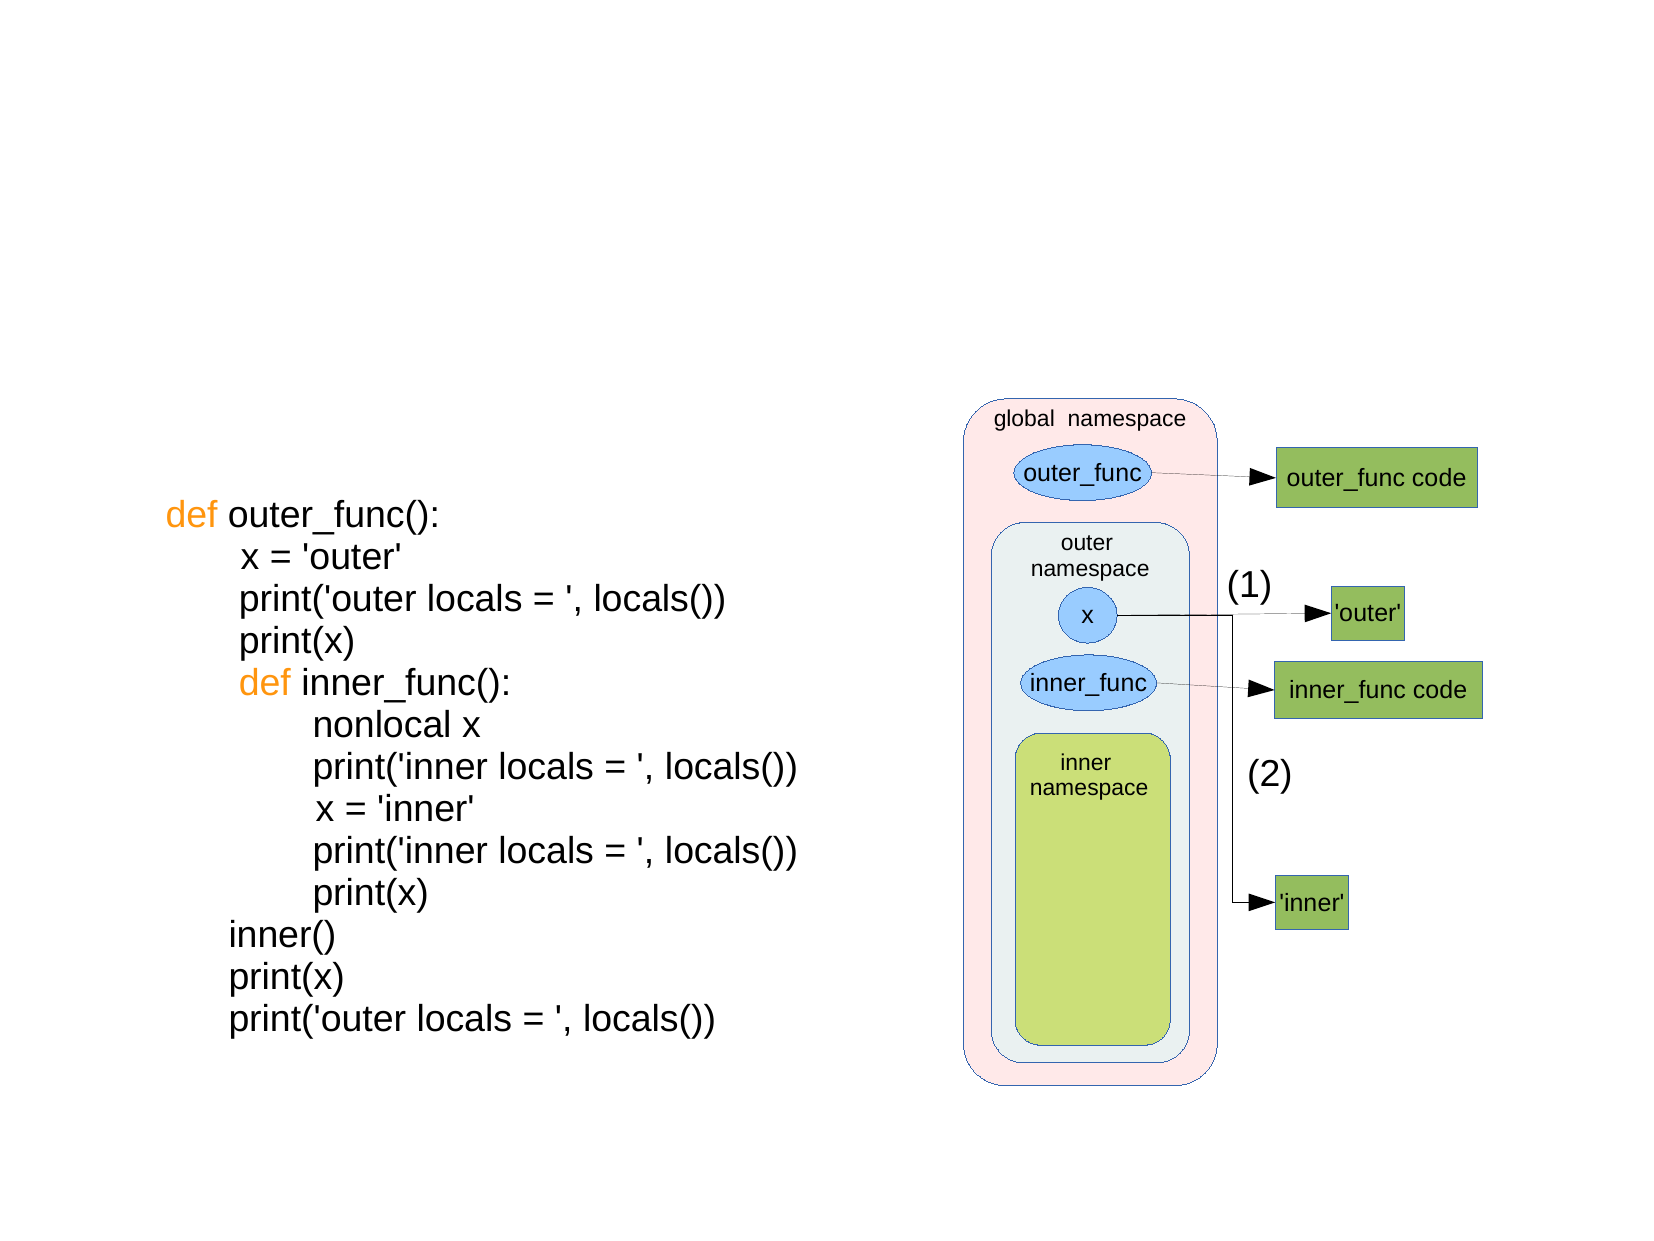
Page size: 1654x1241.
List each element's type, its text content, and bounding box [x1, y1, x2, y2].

text_box [1202, 408, 1218, 475]
text_box inner namespace [1015, 742, 1164, 810]
text_box def outer_func(): x = 'outer' print('outer locals = ', locals()) print(x) def inner_func(): nonlocal x print('inner locals = ', locals()) x = 'inner' print('inner locals = ', locals()) print(x) inner() print(x) print('outer locals = ', locals()) [150, 486, 814, 1048]
text_box outer_func [1013, 444, 1152, 501]
text_box (2) [1232, 744, 1308, 802]
text_box outer_func code [1276, 447, 1478, 508]
text_box global namespace [979, 398, 1202, 568]
text_box x [1058, 587, 1118, 644]
text_box outer namespace [1016, 522, 1165, 655]
text_box 'inner' [1275, 875, 1349, 930]
text_box 'outer' [1331, 586, 1405, 641]
text_box inner_func code [1274, 661, 1483, 719]
text_box [1165, 475, 1218, 614]
text_box (1) [1211, 556, 1288, 614]
text_box [963, 408, 1218, 1086]
text_box inner_func [1020, 654, 1157, 711]
text_box [1108, 616, 1218, 686]
